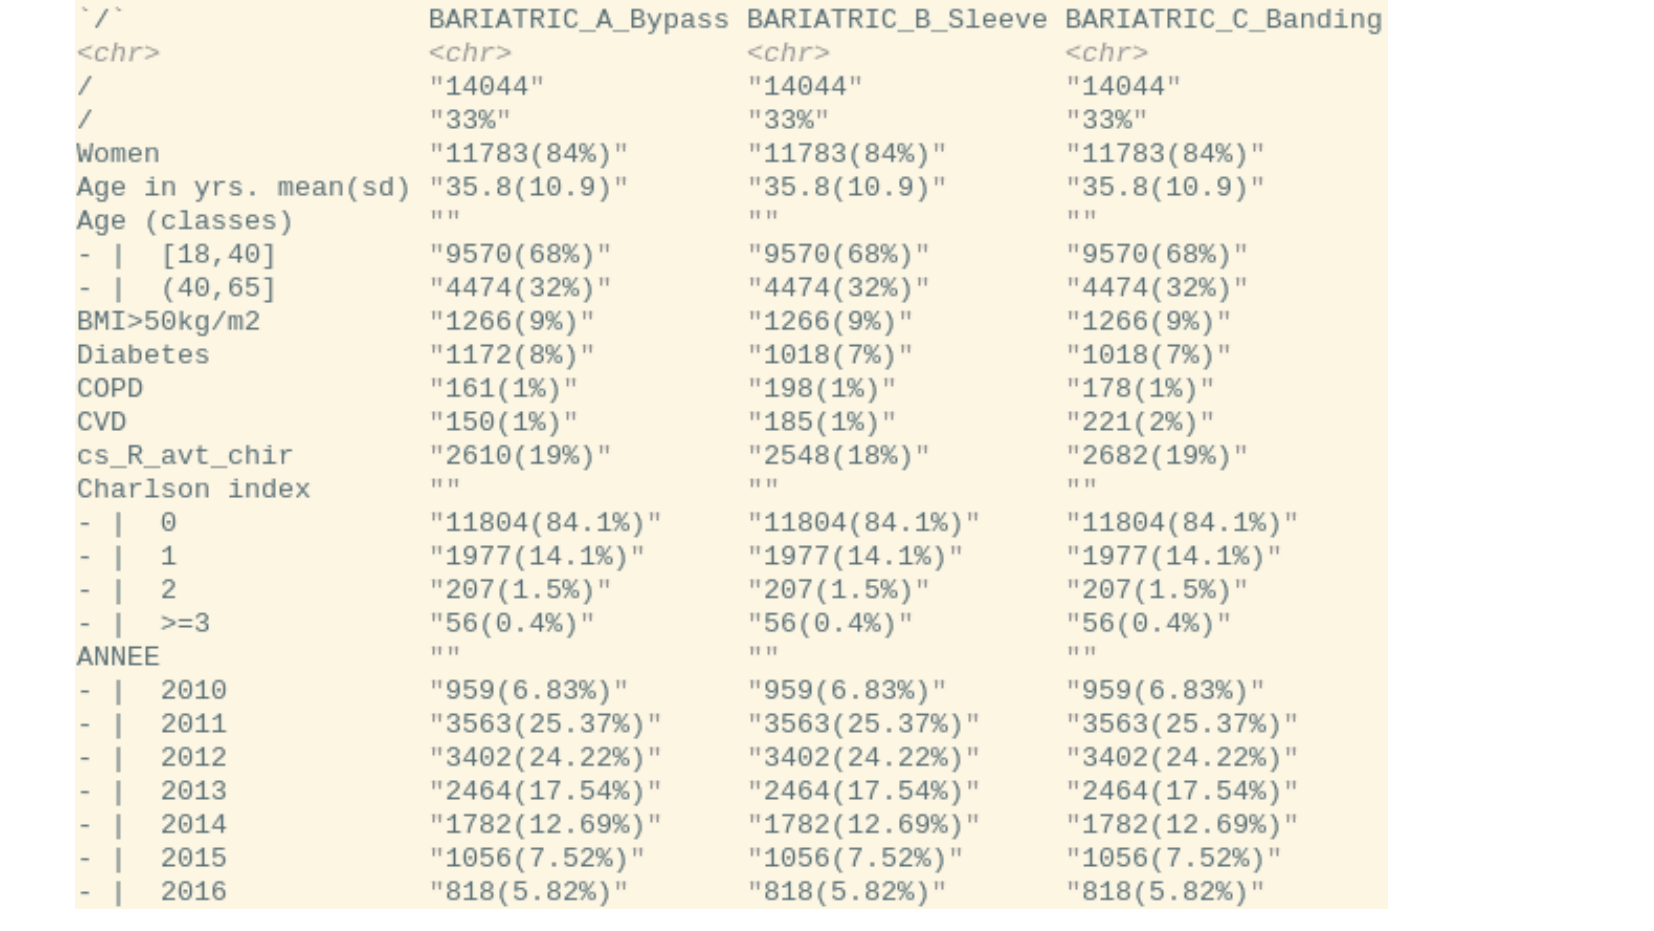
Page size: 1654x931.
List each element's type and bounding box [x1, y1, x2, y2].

picture [75, 0, 1388, 909]
